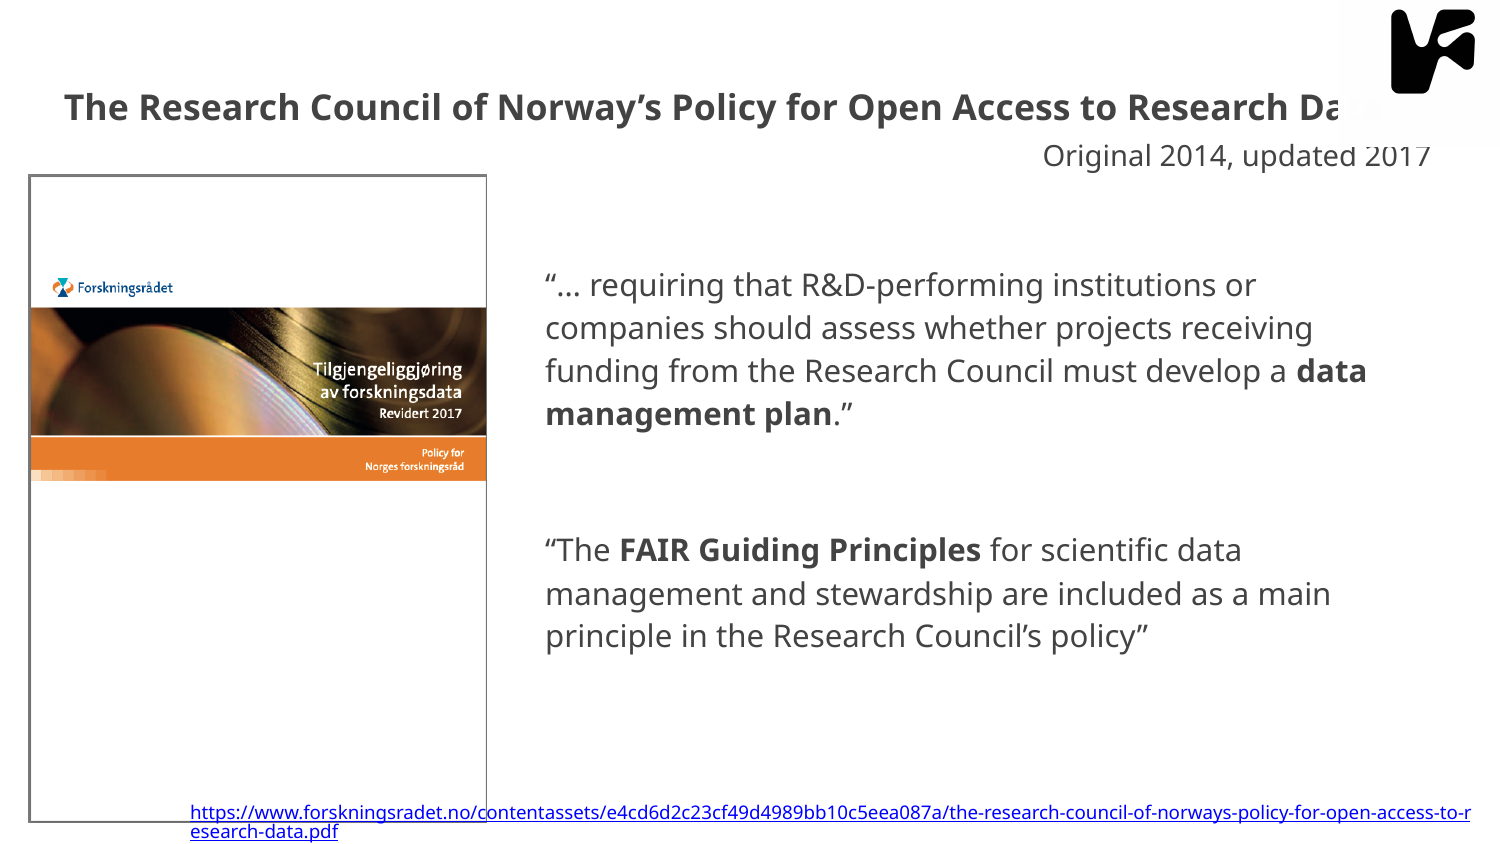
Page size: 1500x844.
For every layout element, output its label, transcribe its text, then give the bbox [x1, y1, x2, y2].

text_box Original 2014, updated 2017 [1031, 131, 1500, 175]
text_box “… requiring that R&D-performing institutions or companies should assess whether projects receiving funding from the Research Council must develop a data management plan.” “The FAIR Guiding Principles for scientific data management and stewardship are included as a main principle in the Research Council’s policy” [545, 197, 1425, 687]
picture [28, 174, 487, 823]
text_box The Research Council of Norway’s Policy for Open Access to Research Data [63, 56, 1414, 198]
picture [1338, 0, 1500, 147]
text_box https://www.forskningsradet.no/contentassets/e4cd6d2c23cf49d4989bb10c5eea087a/the-research-council-of-norways-policy-for-open-access-to-research-data.pdf [179, 789, 1483, 835]
